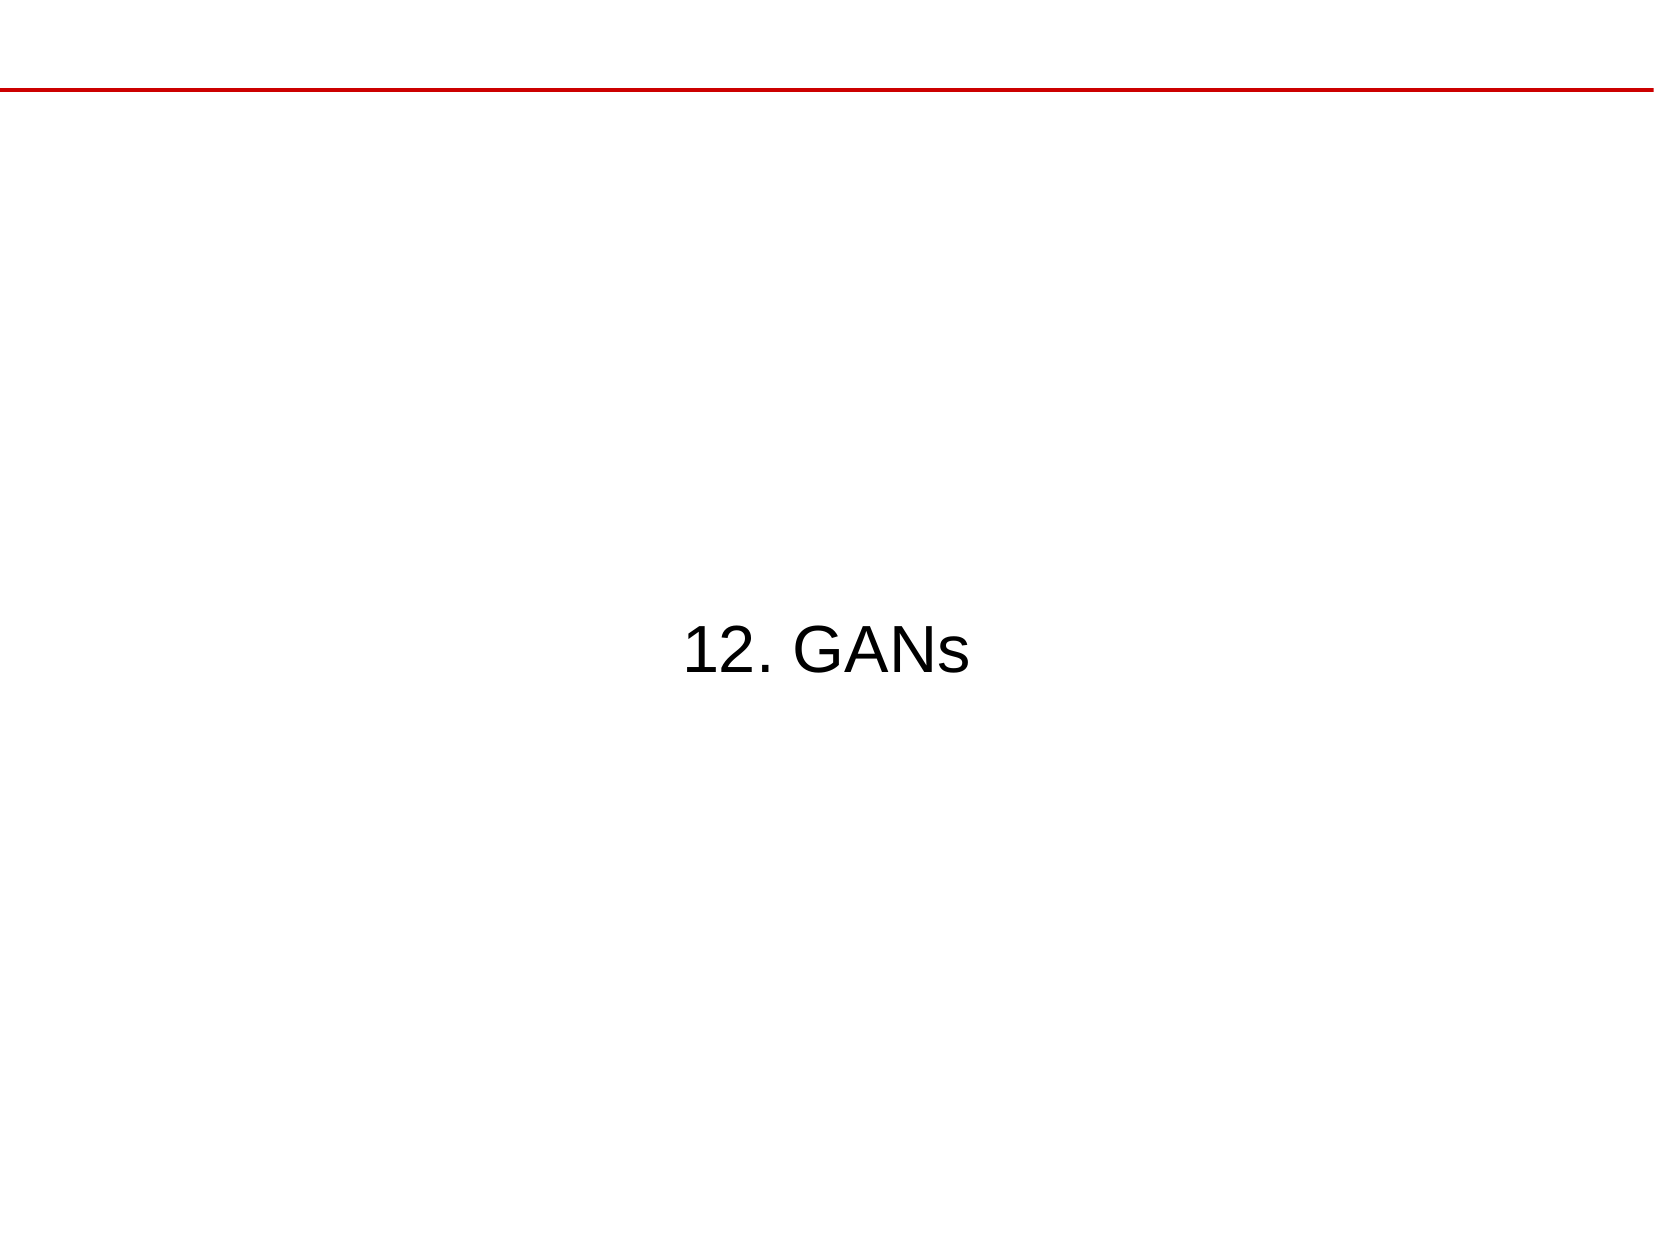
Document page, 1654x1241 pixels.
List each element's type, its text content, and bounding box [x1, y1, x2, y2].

subtitle 12. GANs [82, 290, 1571, 1010]
